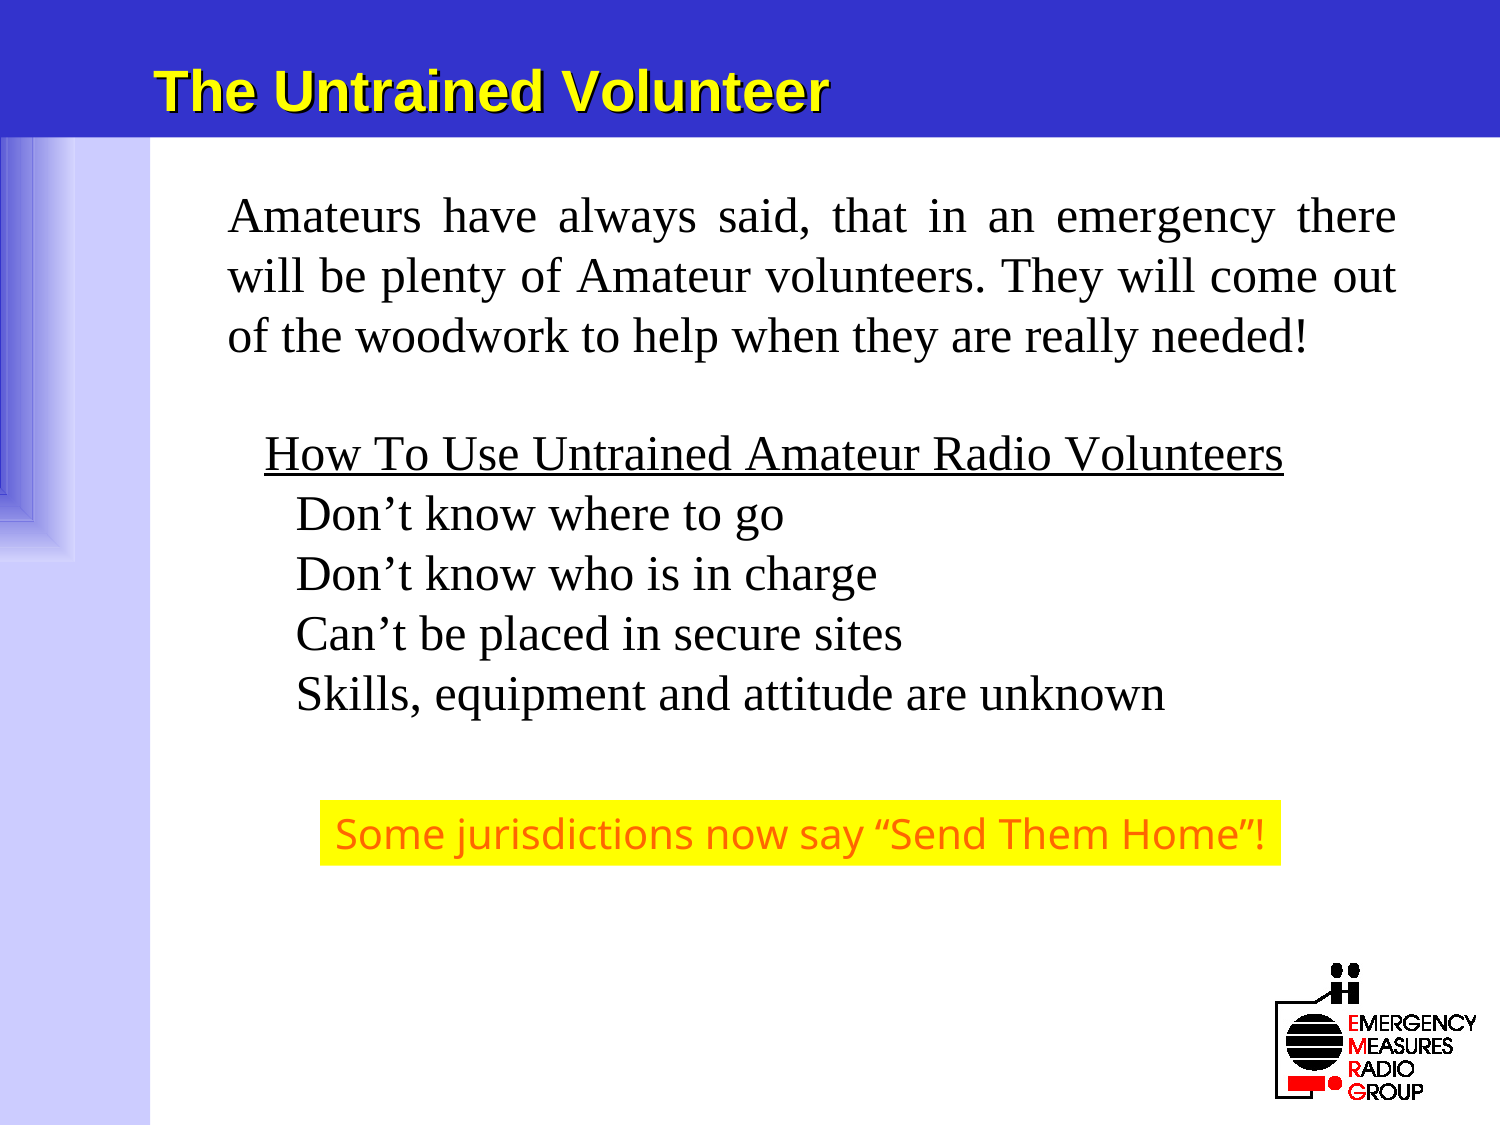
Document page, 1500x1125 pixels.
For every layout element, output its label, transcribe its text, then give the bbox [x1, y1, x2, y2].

text_box Some jurisdictions now say “Send Them Home”! [320, 800, 1281, 866]
text_box How To Use Untrained Amateur Radio Volunteers Don’t know where to go Don’t know who is in charge Can’t be placed in secure sites Skills, equipment and attitude are unknown [249, 412, 1300, 728]
text_box Amateurs have always said, that in an emergency there will be plenty of Amateur volunteers. They will come out of the woodwork to help when they are really needed! [212, 174, 1413, 371]
picture [1275, 963, 1476, 1100]
text_box The Untrained Volunteer [139, 45, 846, 131]
